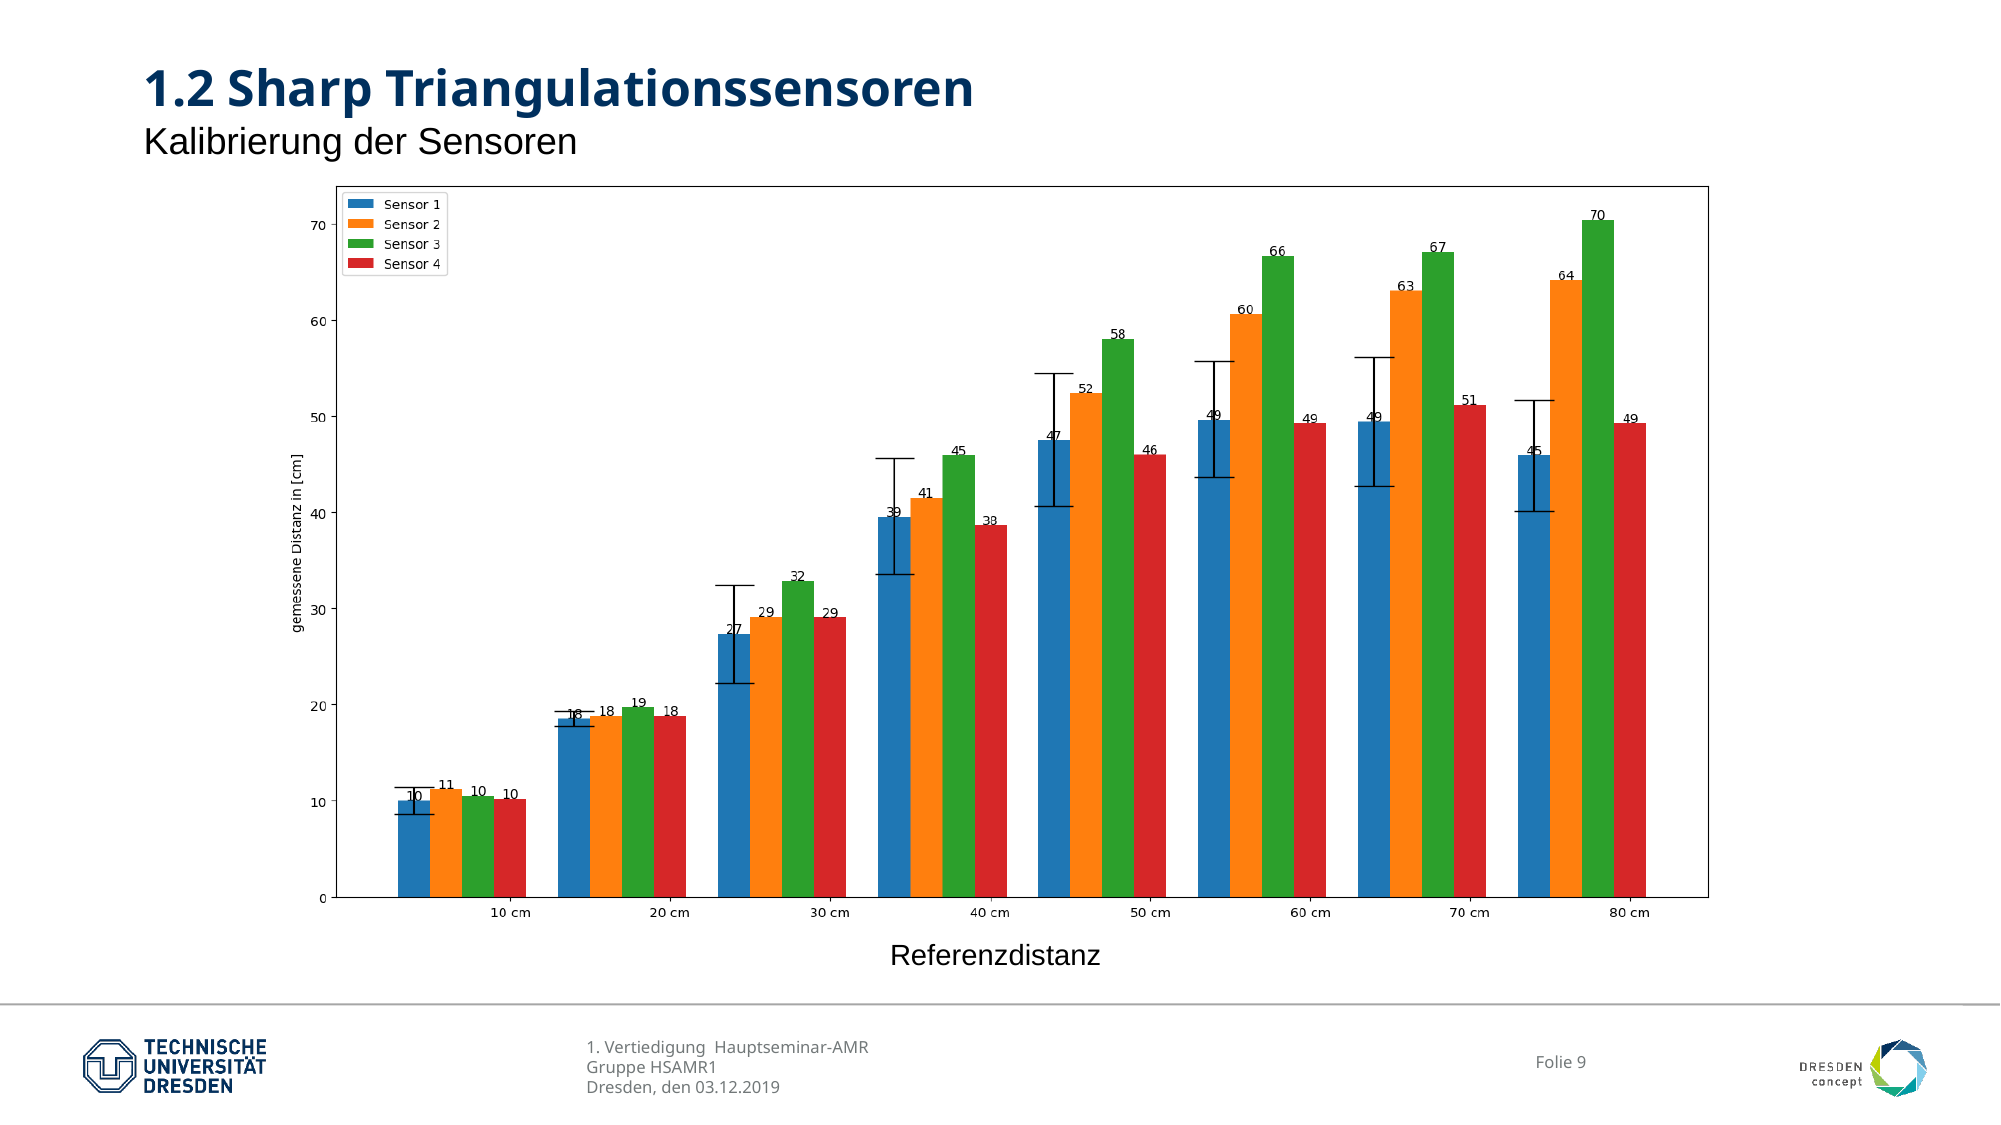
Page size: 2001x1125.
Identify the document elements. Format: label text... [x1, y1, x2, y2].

picture [1800, 1039, 1927, 1097]
picture [83, 1039, 266, 1093]
text_box 1.2 Sharp Triangulationssensoren Kalibrierung der Sensoren [143, 56, 1880, 169]
text_box Referenzdistanz [189, 920, 1811, 1014]
picture [114, 76, 1885, 998]
